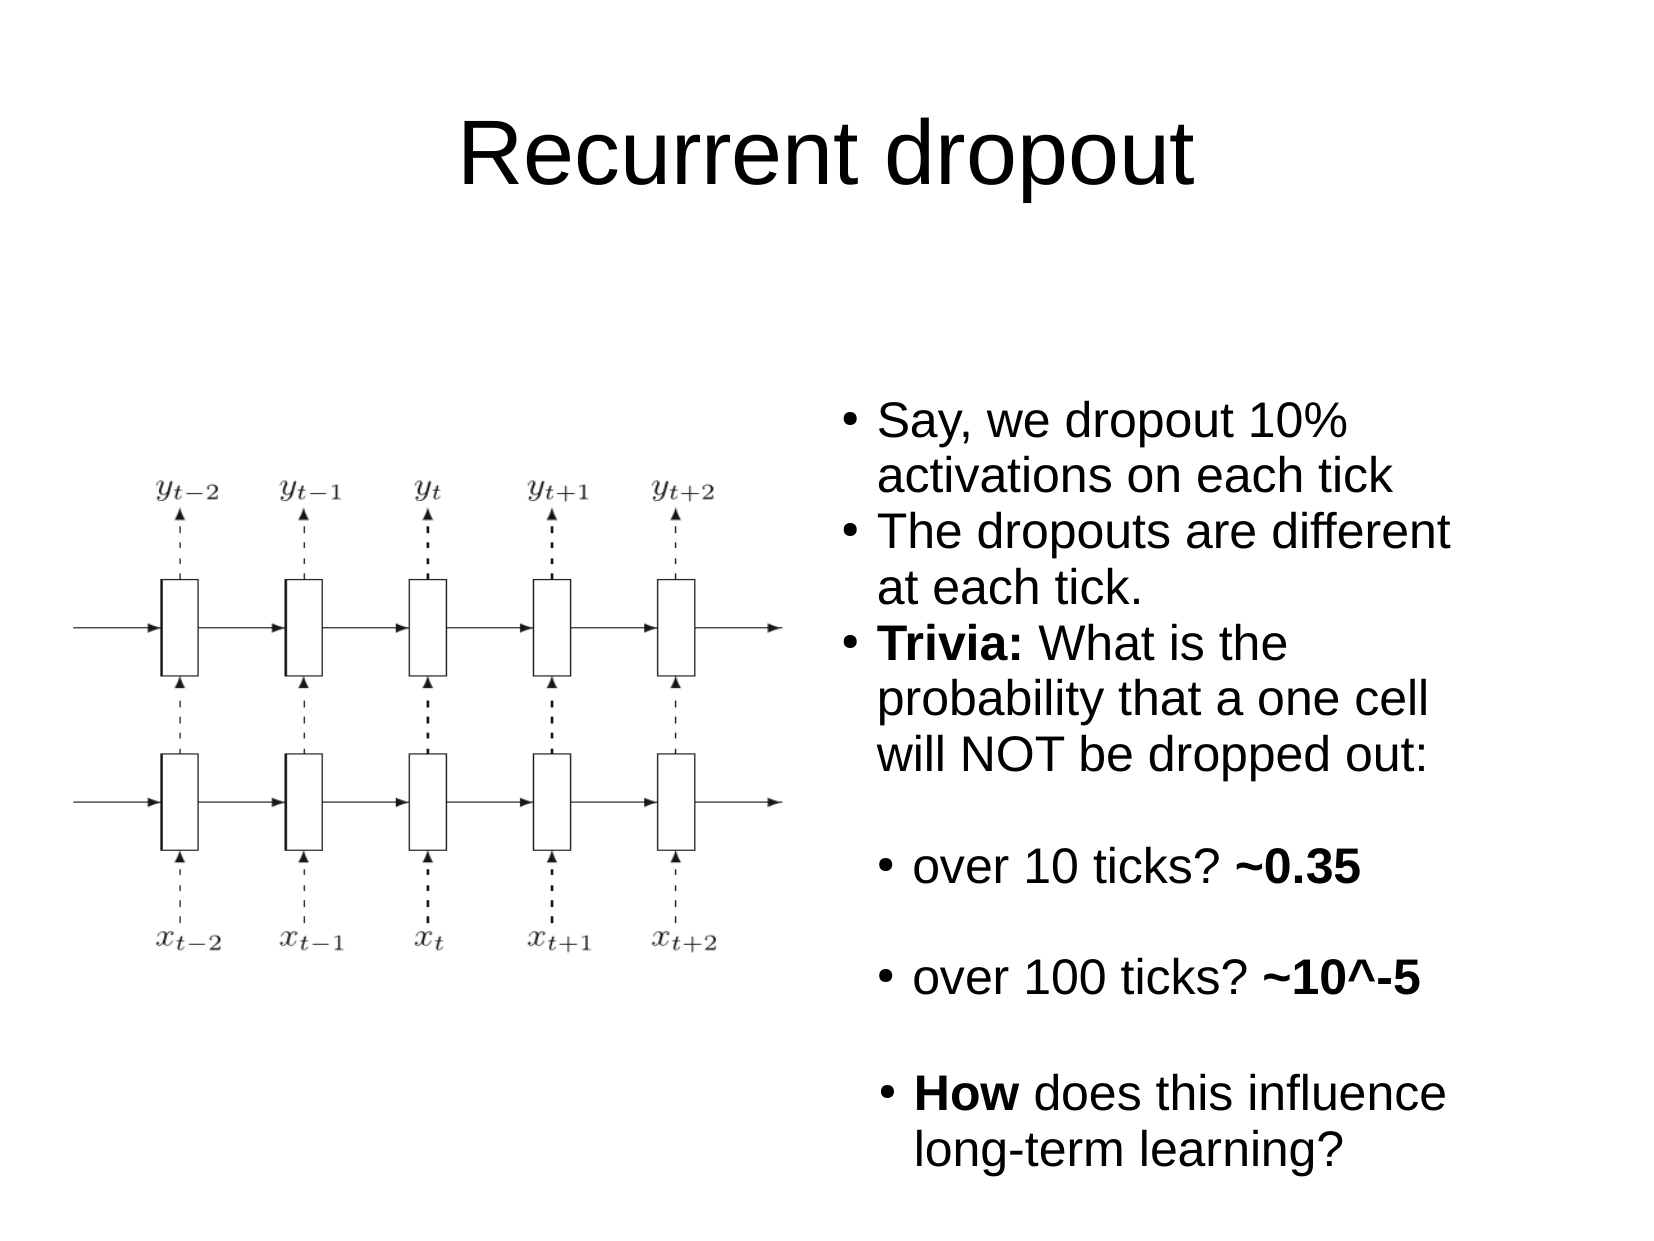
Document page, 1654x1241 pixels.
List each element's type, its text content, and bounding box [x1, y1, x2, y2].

subtitle Say, we dropout 10% activations on each tick The dropouts are different at each tick. Trivia: What is the probability that a one cell will NOT be dropped out: over 10 ticks? ~0.35 over 100 ticks? ~10^-5 [841, 348, 1470, 1049]
picture [67, 477, 789, 953]
title Recurrent dropout [82, 49, 1571, 257]
text_box How does this influence long-term learning? [878, 1064, 1488, 1178]
